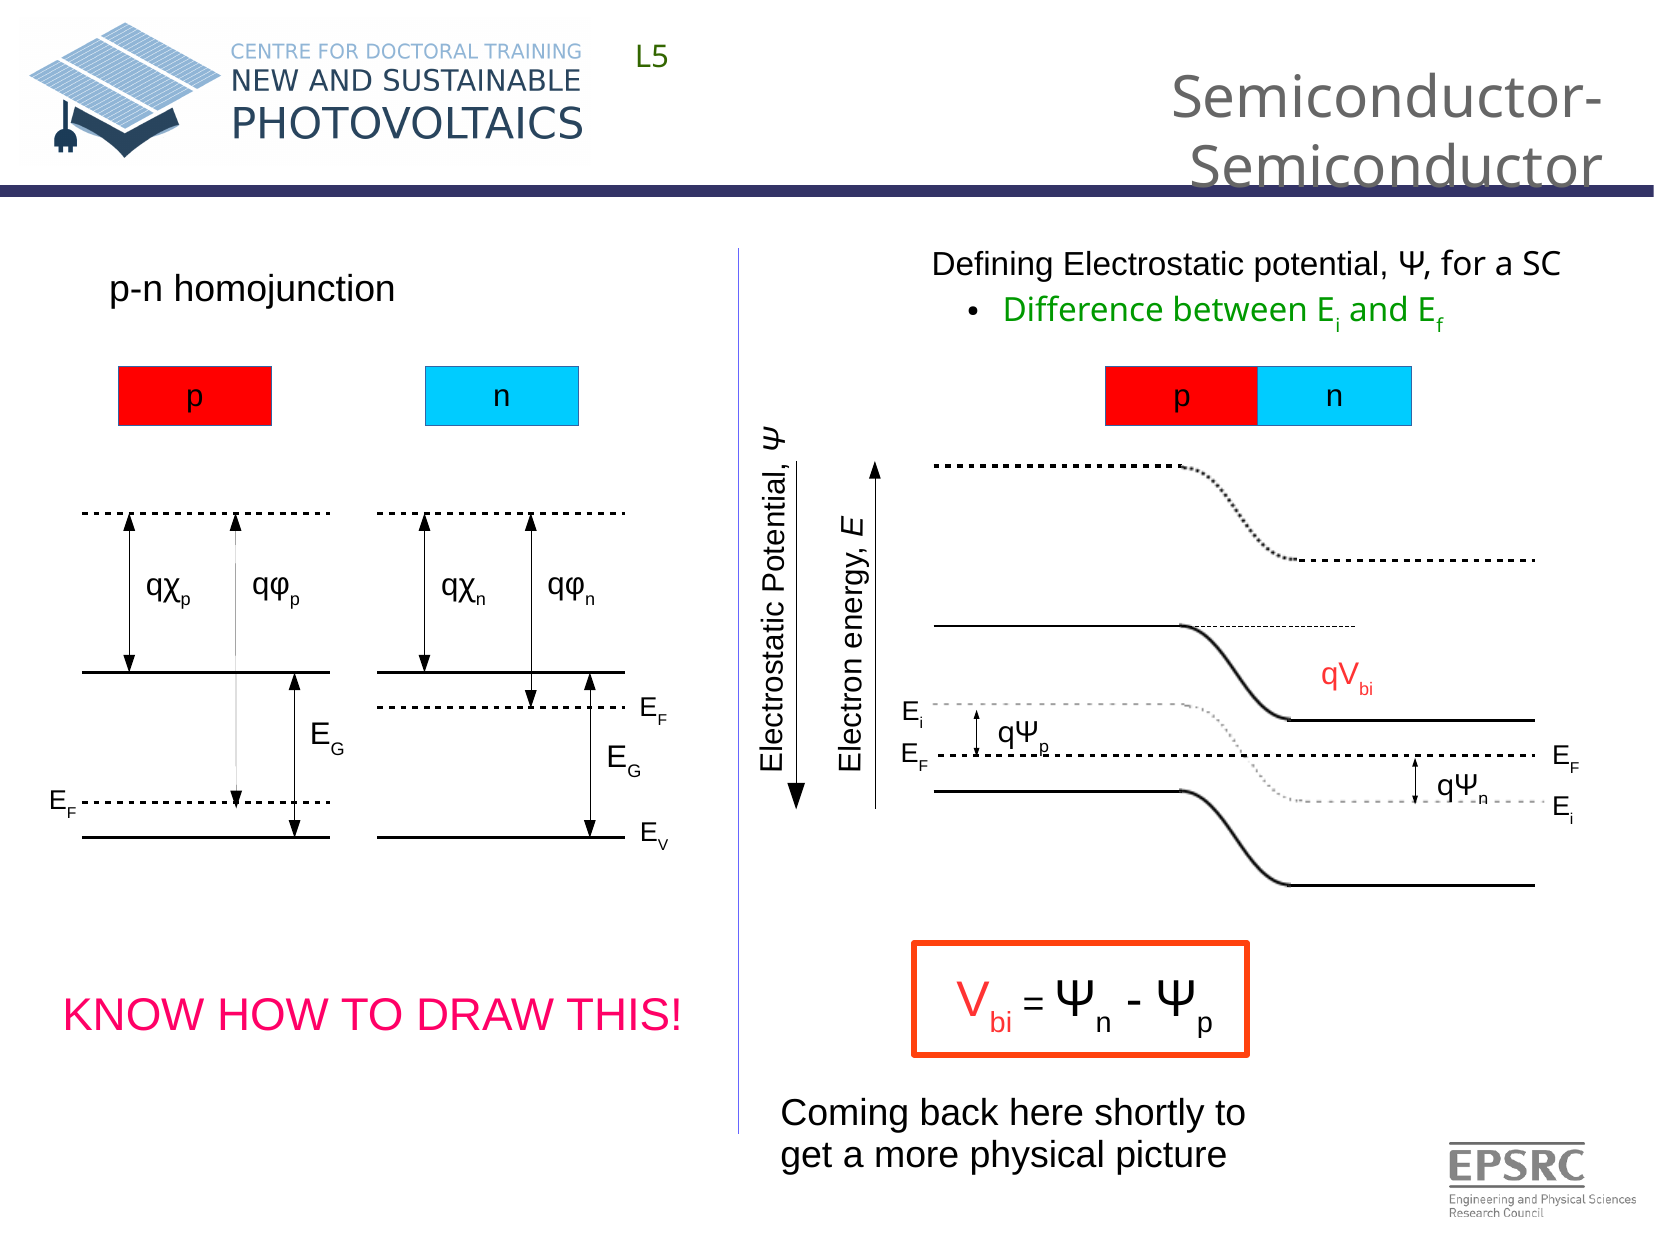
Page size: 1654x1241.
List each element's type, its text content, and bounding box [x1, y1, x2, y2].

text_box qχn [426, 554, 502, 612]
text_box qVbi [1306, 649, 1389, 707]
picture [19, 17, 591, 166]
text_box EF [885, 730, 943, 786]
text_box L5 [620, 29, 880, 80]
text_box Semiconductor-Semiconductor [767, 51, 1618, 142]
picture [1449, 1142, 1636, 1217]
text_box qΨn [1421, 756, 1501, 834]
text_box n [425, 366, 579, 426]
text_box Defining Electrostatic potential, Ψ, for a SC Difference between Ei and Ef [916, 232, 1571, 334]
text_box qφn [532, 559, 625, 618]
text_box qφp [237, 559, 315, 618]
text_box Electron energy, E [824, 229, 880, 789]
text_box Electrostatic Potential, Ψ [746, 229, 802, 789]
text_box n [1257, 366, 1412, 426]
text_box qχp [131, 554, 207, 612]
text_box Vbi = Ψn - Ψp [941, 955, 1261, 1064]
text_box qΨp [982, 704, 1062, 781]
text_box Ei [886, 688, 939, 740]
text_box KNOW HOW TO DRAW THIS! [47, 981, 698, 1048]
text_box p [1105, 366, 1257, 426]
text_box p-n homojunction [94, 259, 411, 317]
text_box Coming back here shortly to get a more physical picture [765, 1084, 1282, 1191]
text_box p [118, 366, 272, 426]
text_box EV [625, 809, 684, 862]
text_box EG [295, 709, 360, 768]
text_box EF [624, 684, 682, 736]
text_box EF [1537, 732, 1595, 784]
text_box EF [34, 777, 92, 832]
text_box EG [591, 731, 657, 790]
picture [930, 611, 1546, 900]
text_box Ei [1537, 783, 1589, 836]
picture [1181, 465, 1297, 579]
text_box Vbi = Ψn - Ψp [941, 955, 1244, 1052]
